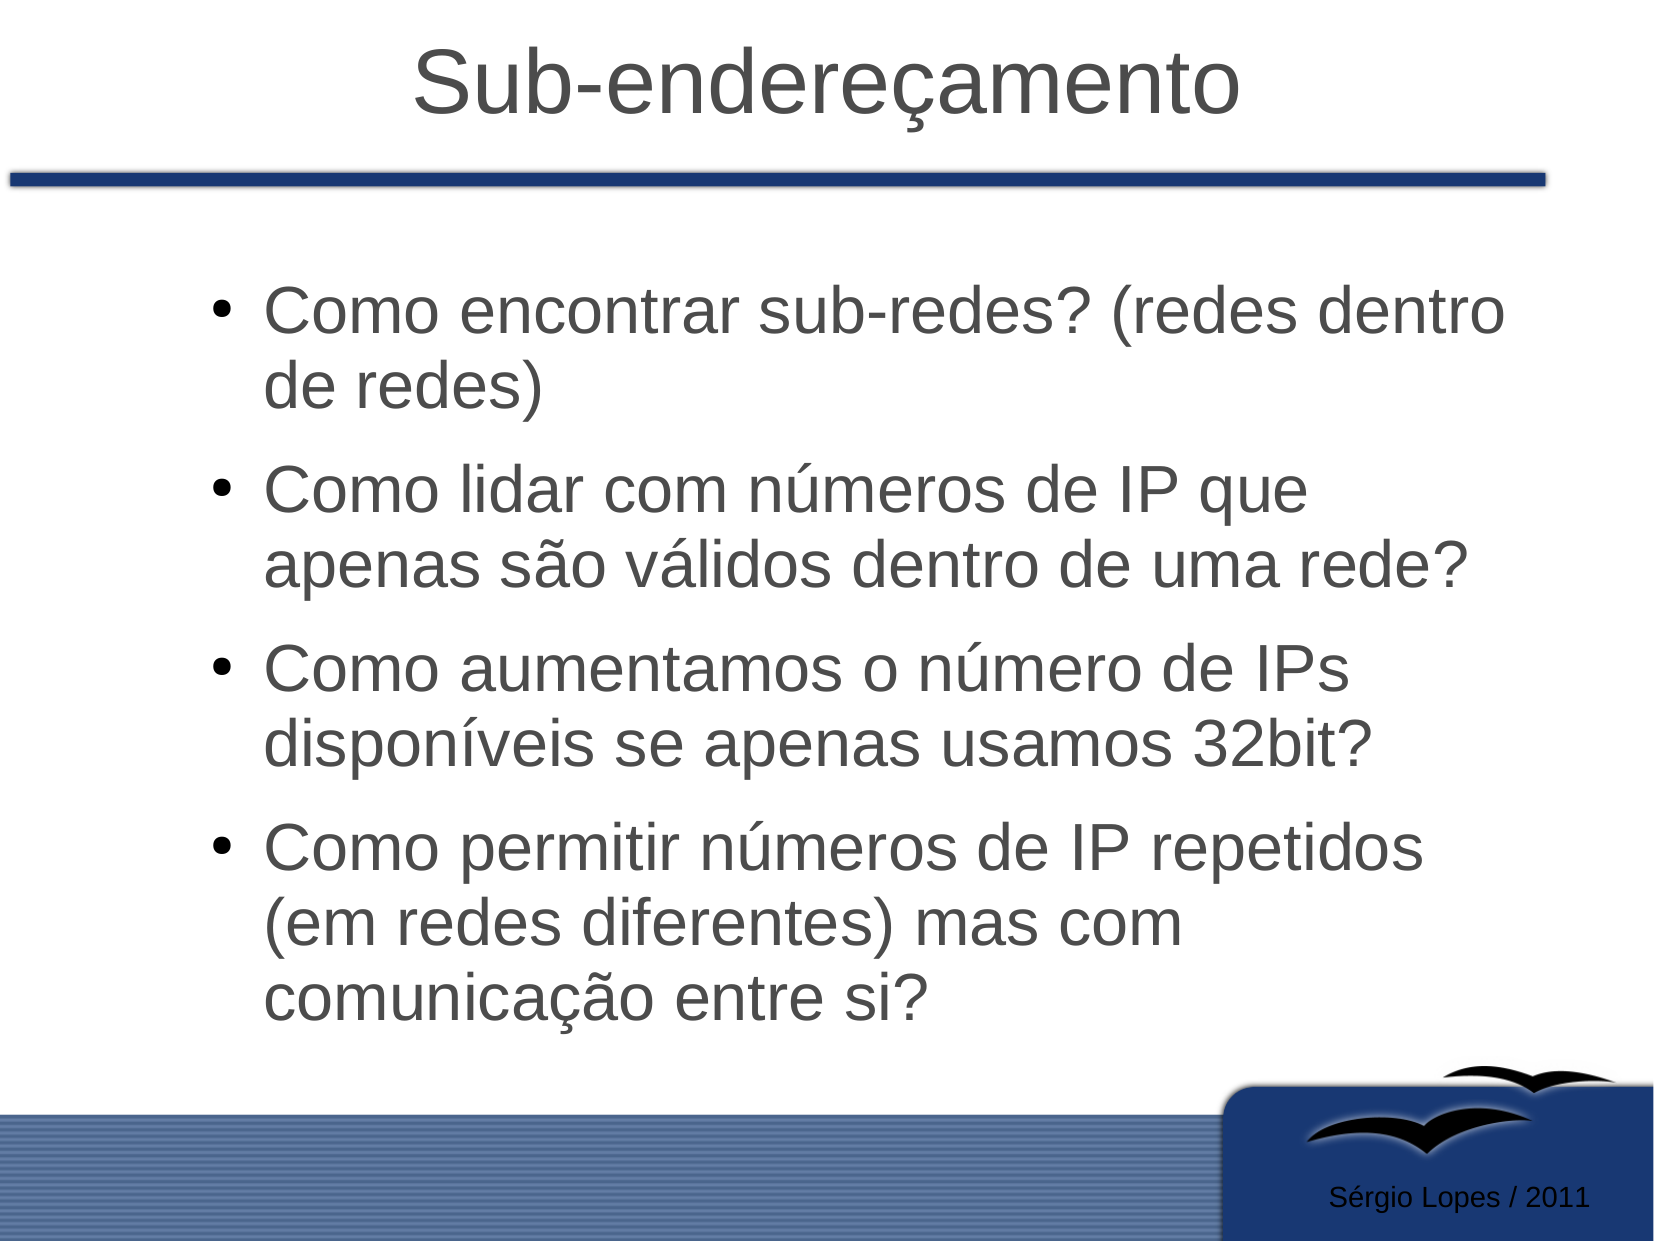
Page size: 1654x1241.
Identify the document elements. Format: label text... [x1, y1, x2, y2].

title Sub-endereçamento [121, 0, 1534, 164]
list Como encontrar sub-redes? (redes dentro de redes) Como lidar com números de IP que apenas são válidos dentro de uma rede? Como aumentamos o número de IPs disponíveis se apenas usamos 32bit? Como permitir números de IP repetidos (em redes diferentes) mas com comunicação entre si? [121, 273, 1534, 1056]
text_box Sérgio Lopes / 2011 [1328, 1181, 1588, 1214]
picture [0, 0, 1654, 1241]
